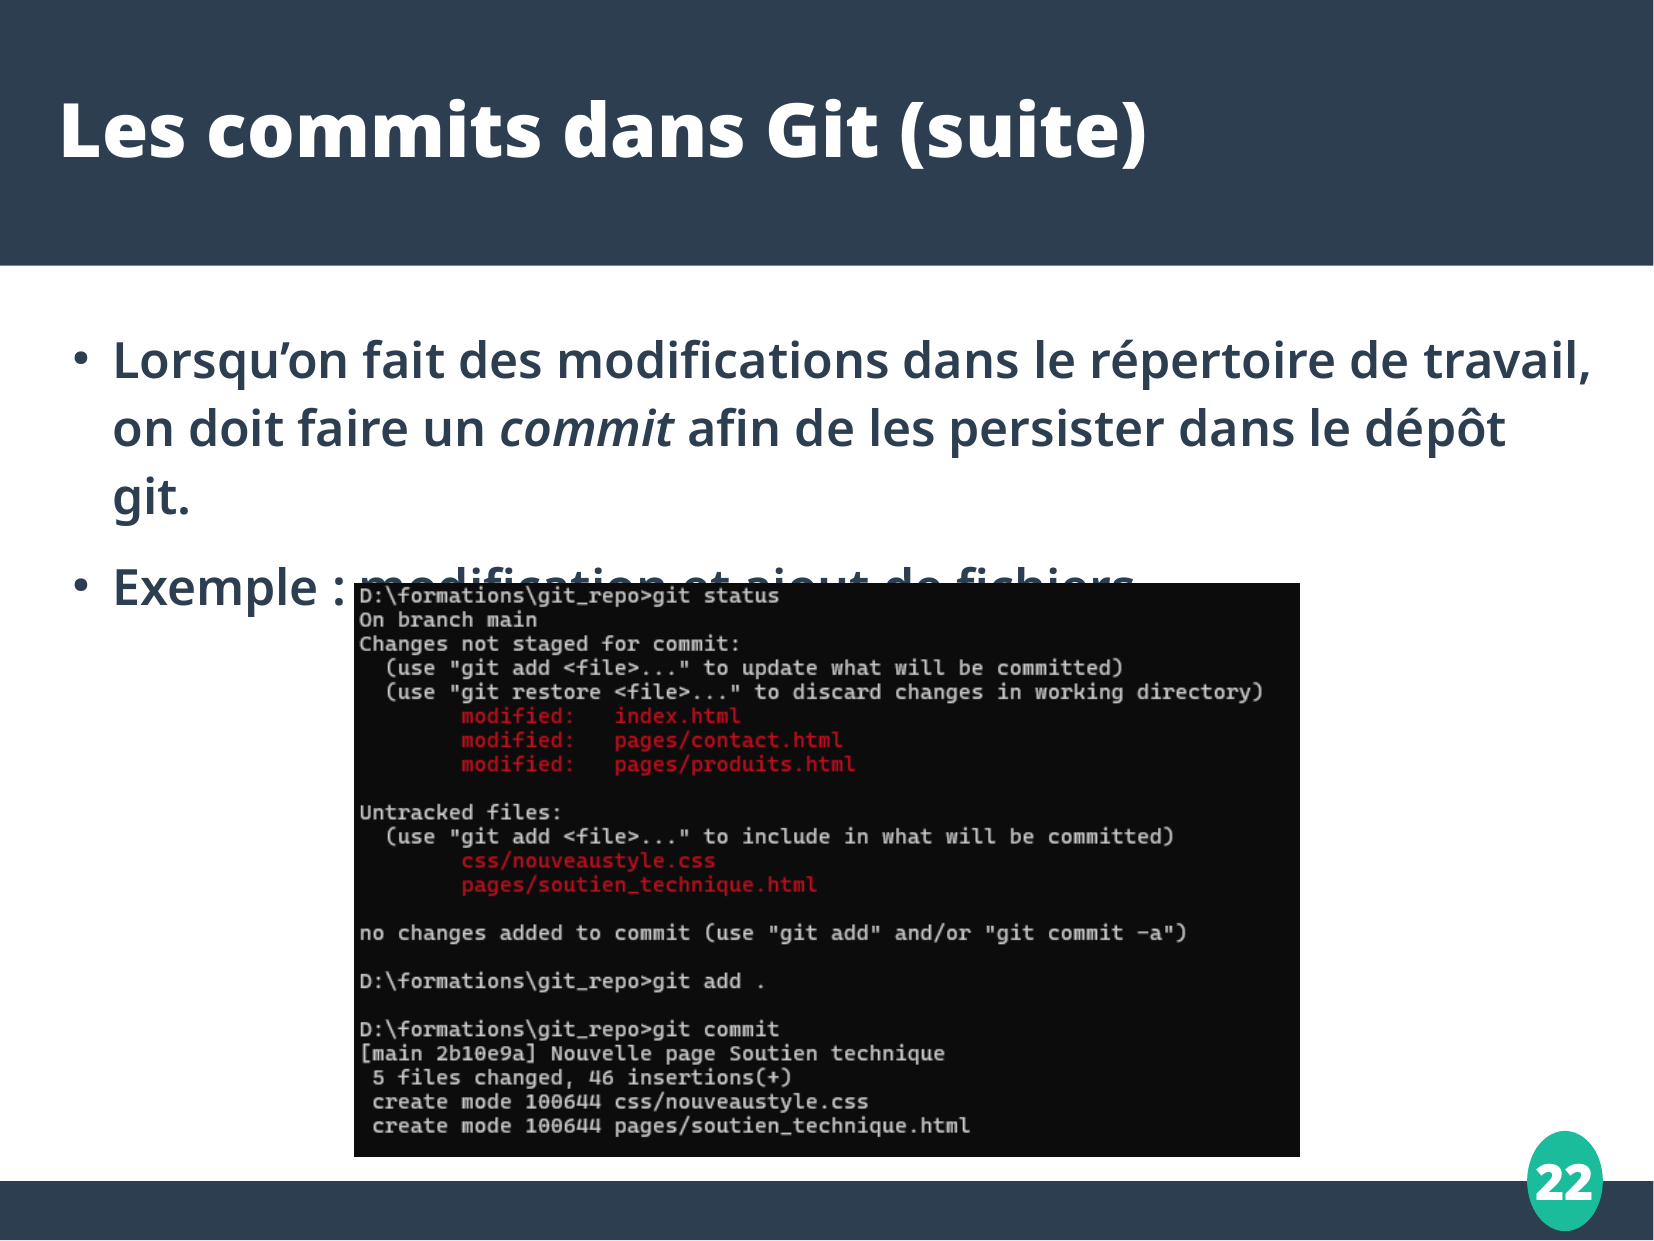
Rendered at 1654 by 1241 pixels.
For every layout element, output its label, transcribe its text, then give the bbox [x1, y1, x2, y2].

picture [354, 583, 1300, 1157]
list Lorsqu’on fait des modifications dans le répertoire de travail, on doit faire un commit afin de les persister dans le dépôt git. Exemple : modification et ajout de fichiers. [59, 324, 1595, 621]
title Les commits dans Git (suite) [59, 49, 1595, 207]
